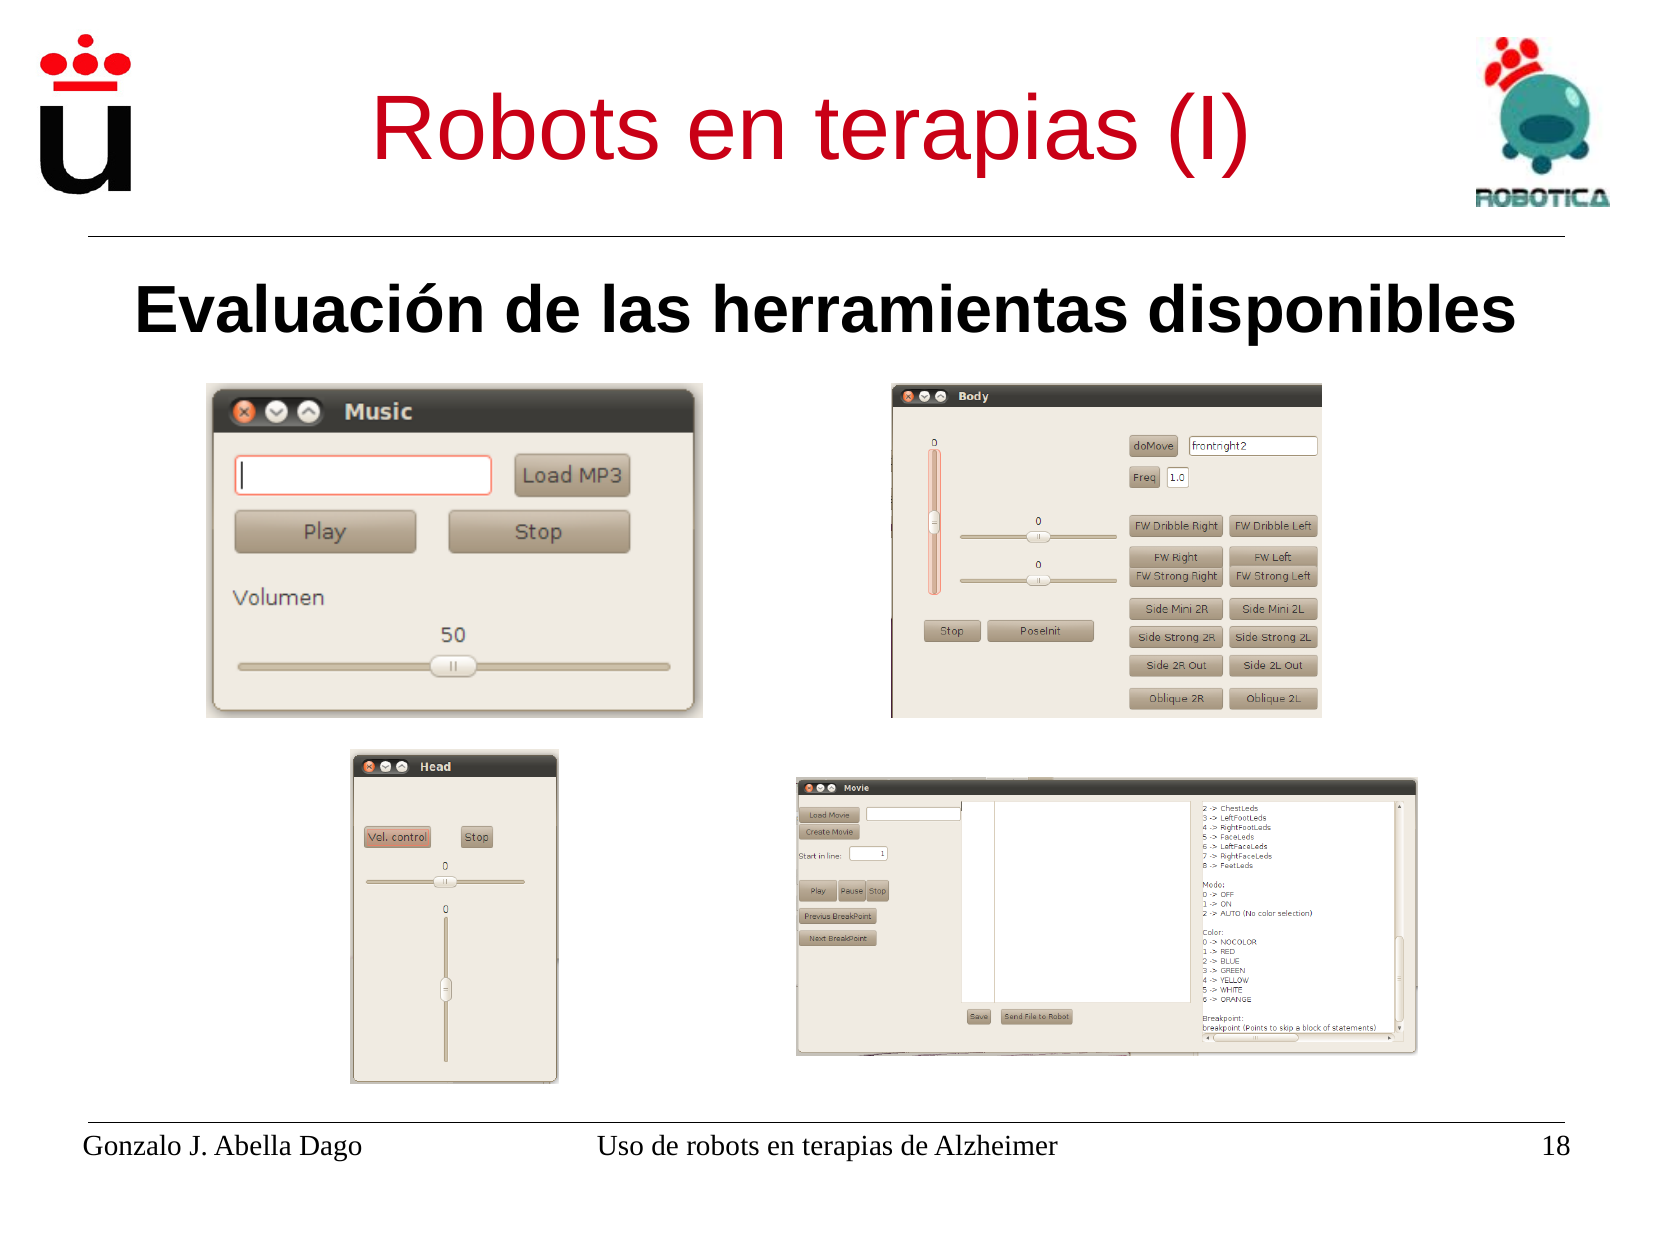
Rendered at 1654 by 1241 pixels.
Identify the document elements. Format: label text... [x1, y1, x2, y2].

picture [350, 749, 559, 1084]
title Robots en terapias (I) [206, 76, 1418, 180]
picture [29, 29, 148, 207]
picture [1476, 37, 1610, 207]
picture [796, 777, 1418, 1056]
text_box Evaluación de las herramientas disponibles [88, 264, 1565, 355]
picture [891, 383, 1322, 718]
picture [206, 383, 703, 718]
